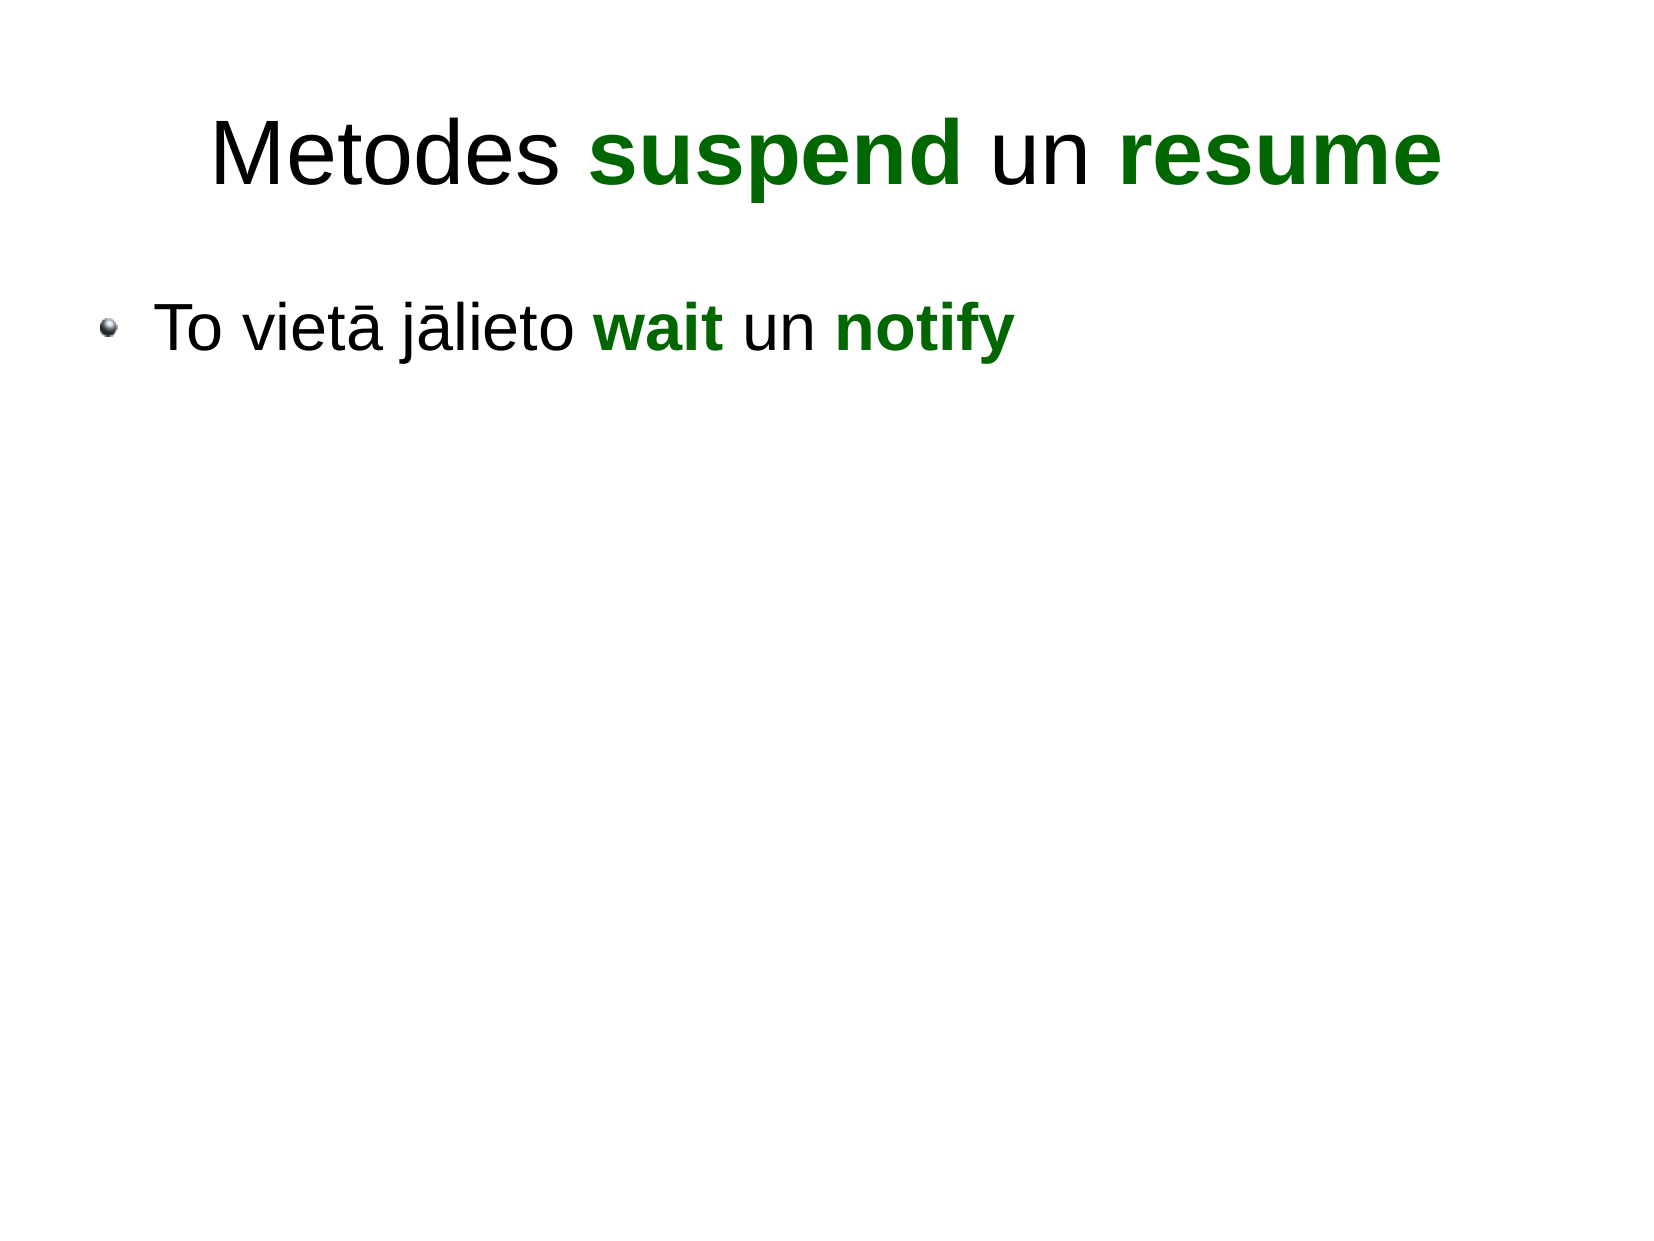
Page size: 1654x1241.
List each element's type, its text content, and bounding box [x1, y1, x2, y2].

list To vietā jālieto wait un notify [82, 290, 1538, 1010]
title Metodes suspend un resume [82, 49, 1571, 257]
